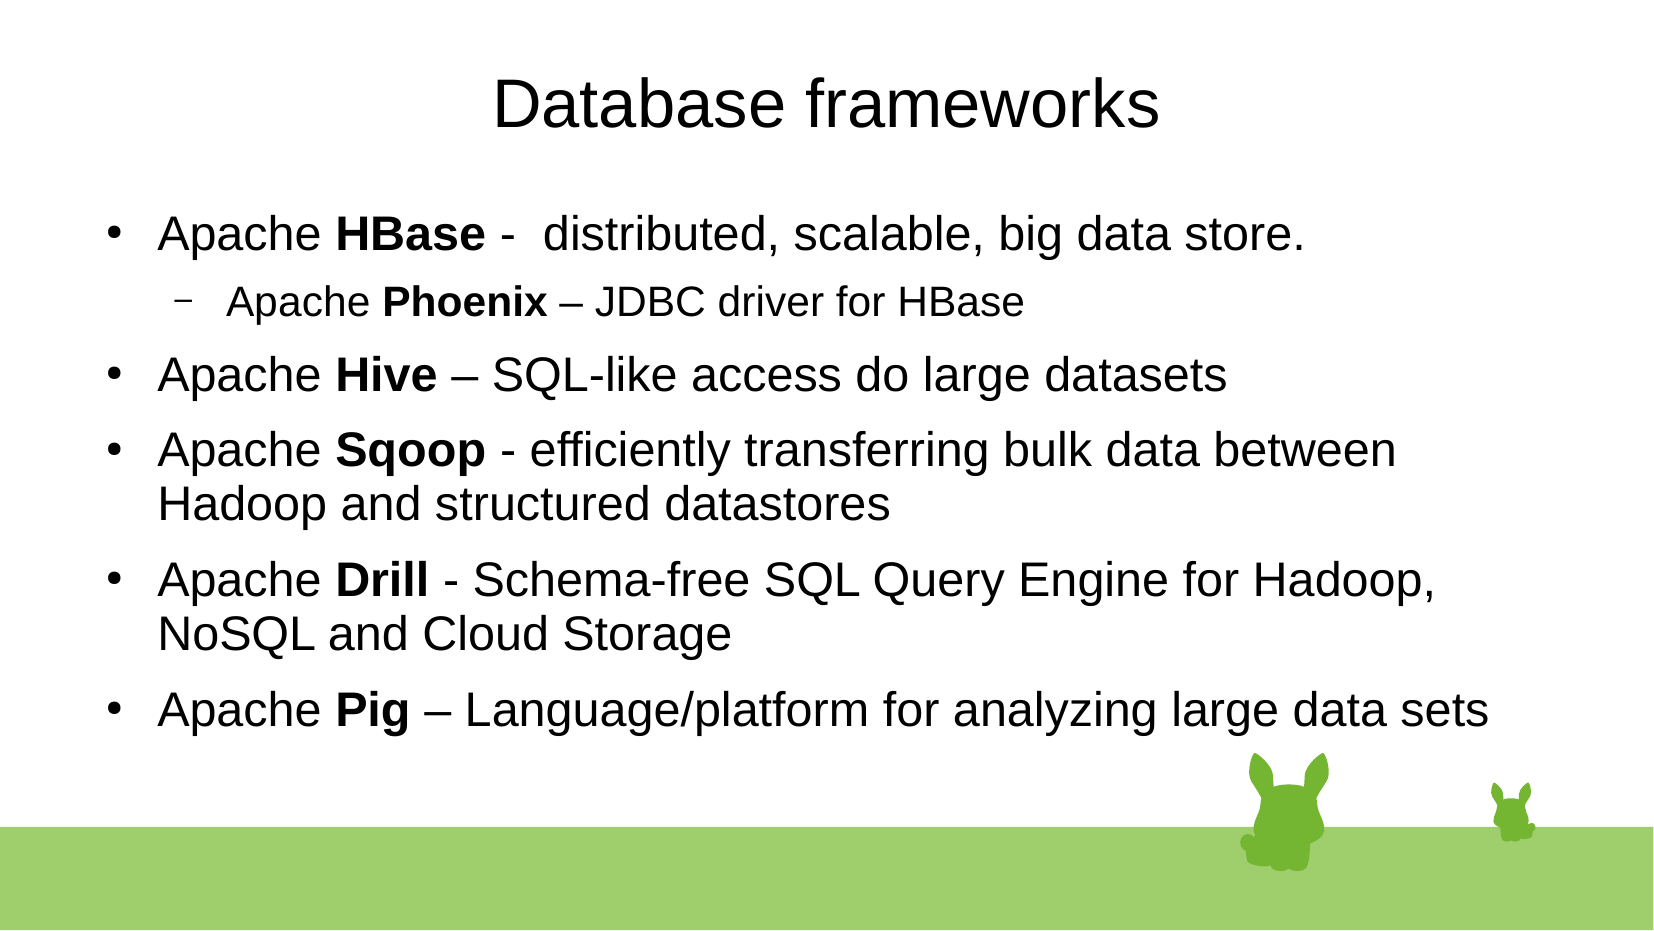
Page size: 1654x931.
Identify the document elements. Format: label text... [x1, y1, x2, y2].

list Apache HBase - distributed, scalable, big data store. Apache Phoenix – JDBC driver for HBase Apache Hive – SQL-like access do large datasets Apache Sqoop - efficiently transferring bulk data between Hadoop and structured datastores Apache Drill - Schema-free SQL Query Engine for Hadoop, NoSQL and Cloud Storage Apache Pig – Language/platform for analyzing large data sets [88, 206, 1565, 739]
title Database frameworks [88, 29, 1565, 178]
